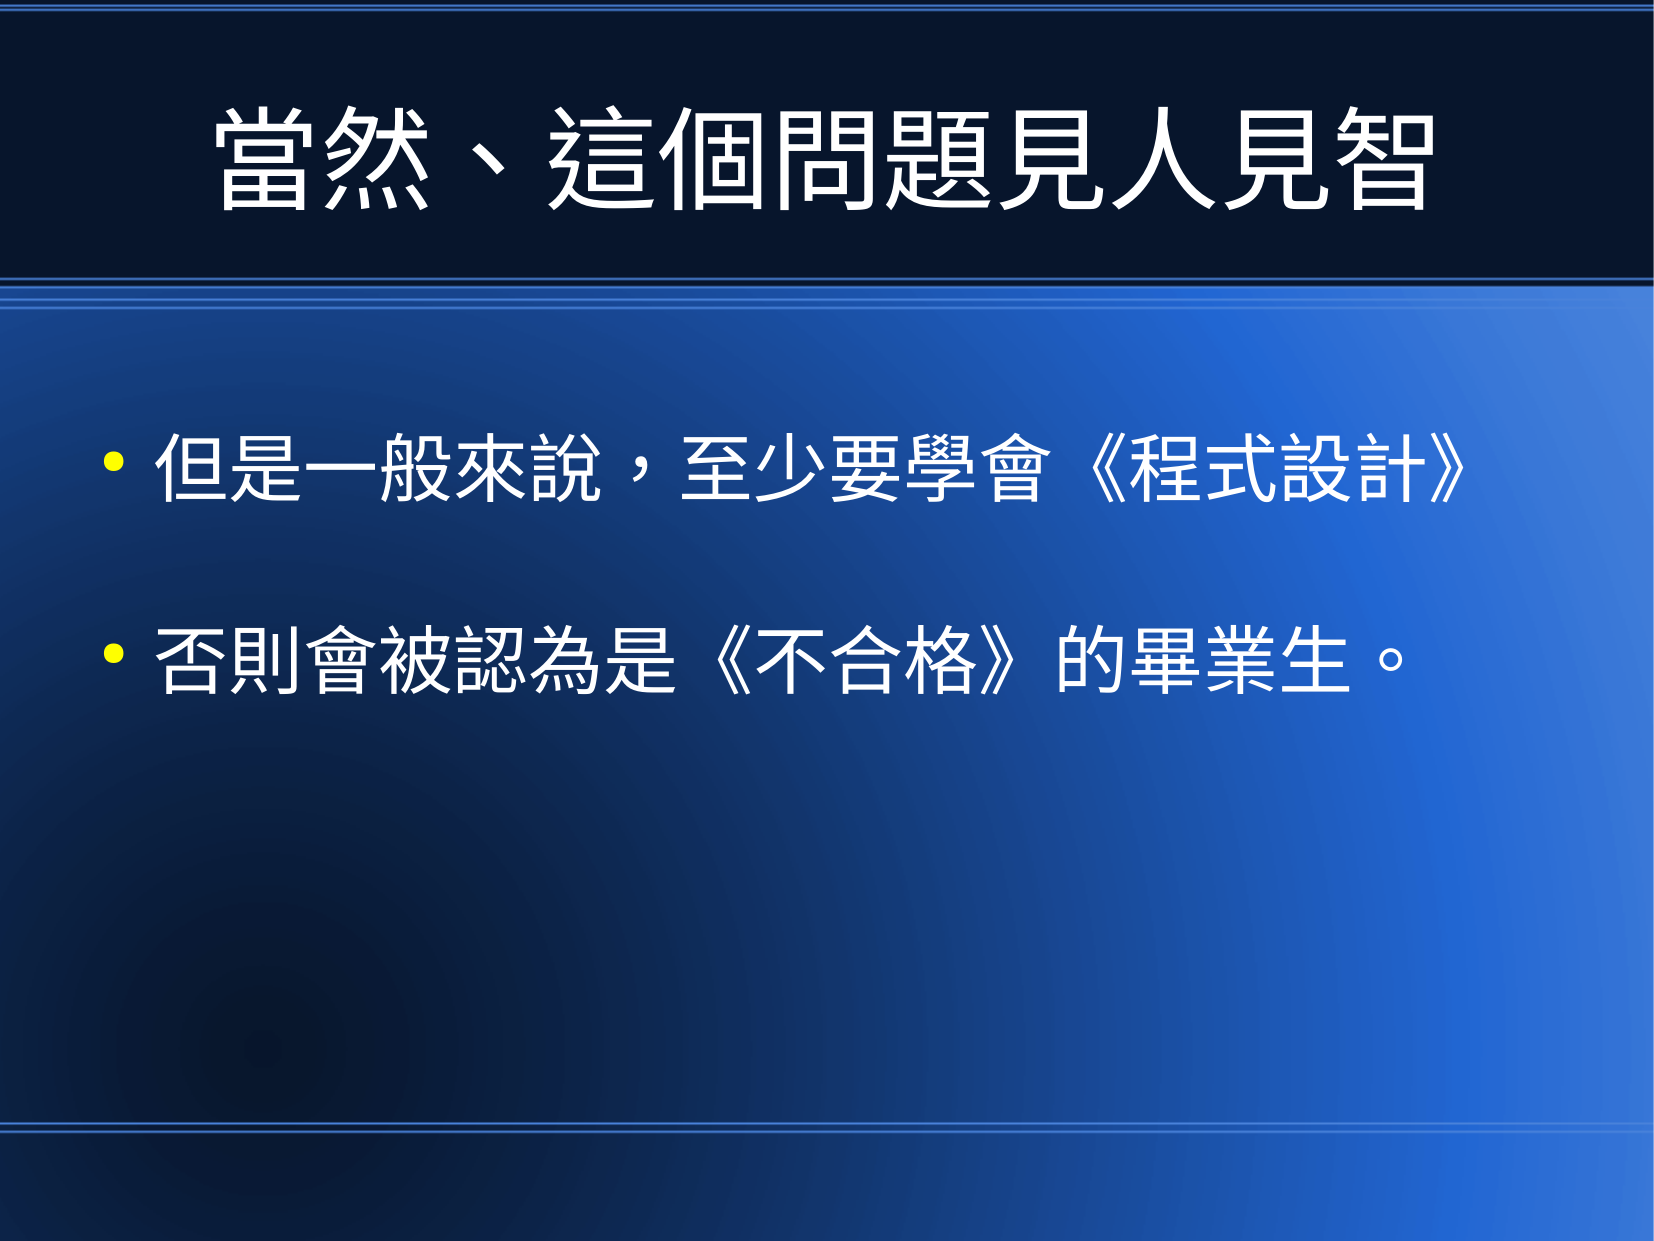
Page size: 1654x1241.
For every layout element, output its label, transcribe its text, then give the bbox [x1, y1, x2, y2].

title 當然、這個問題見人見智 [82, 49, 1571, 257]
list 但是一般來說，至少要學會《程式設計》 否則會被認為是《不合格》的畢業生。 [82, 355, 1571, 1241]
picture [0, 0, 1654, 1241]
